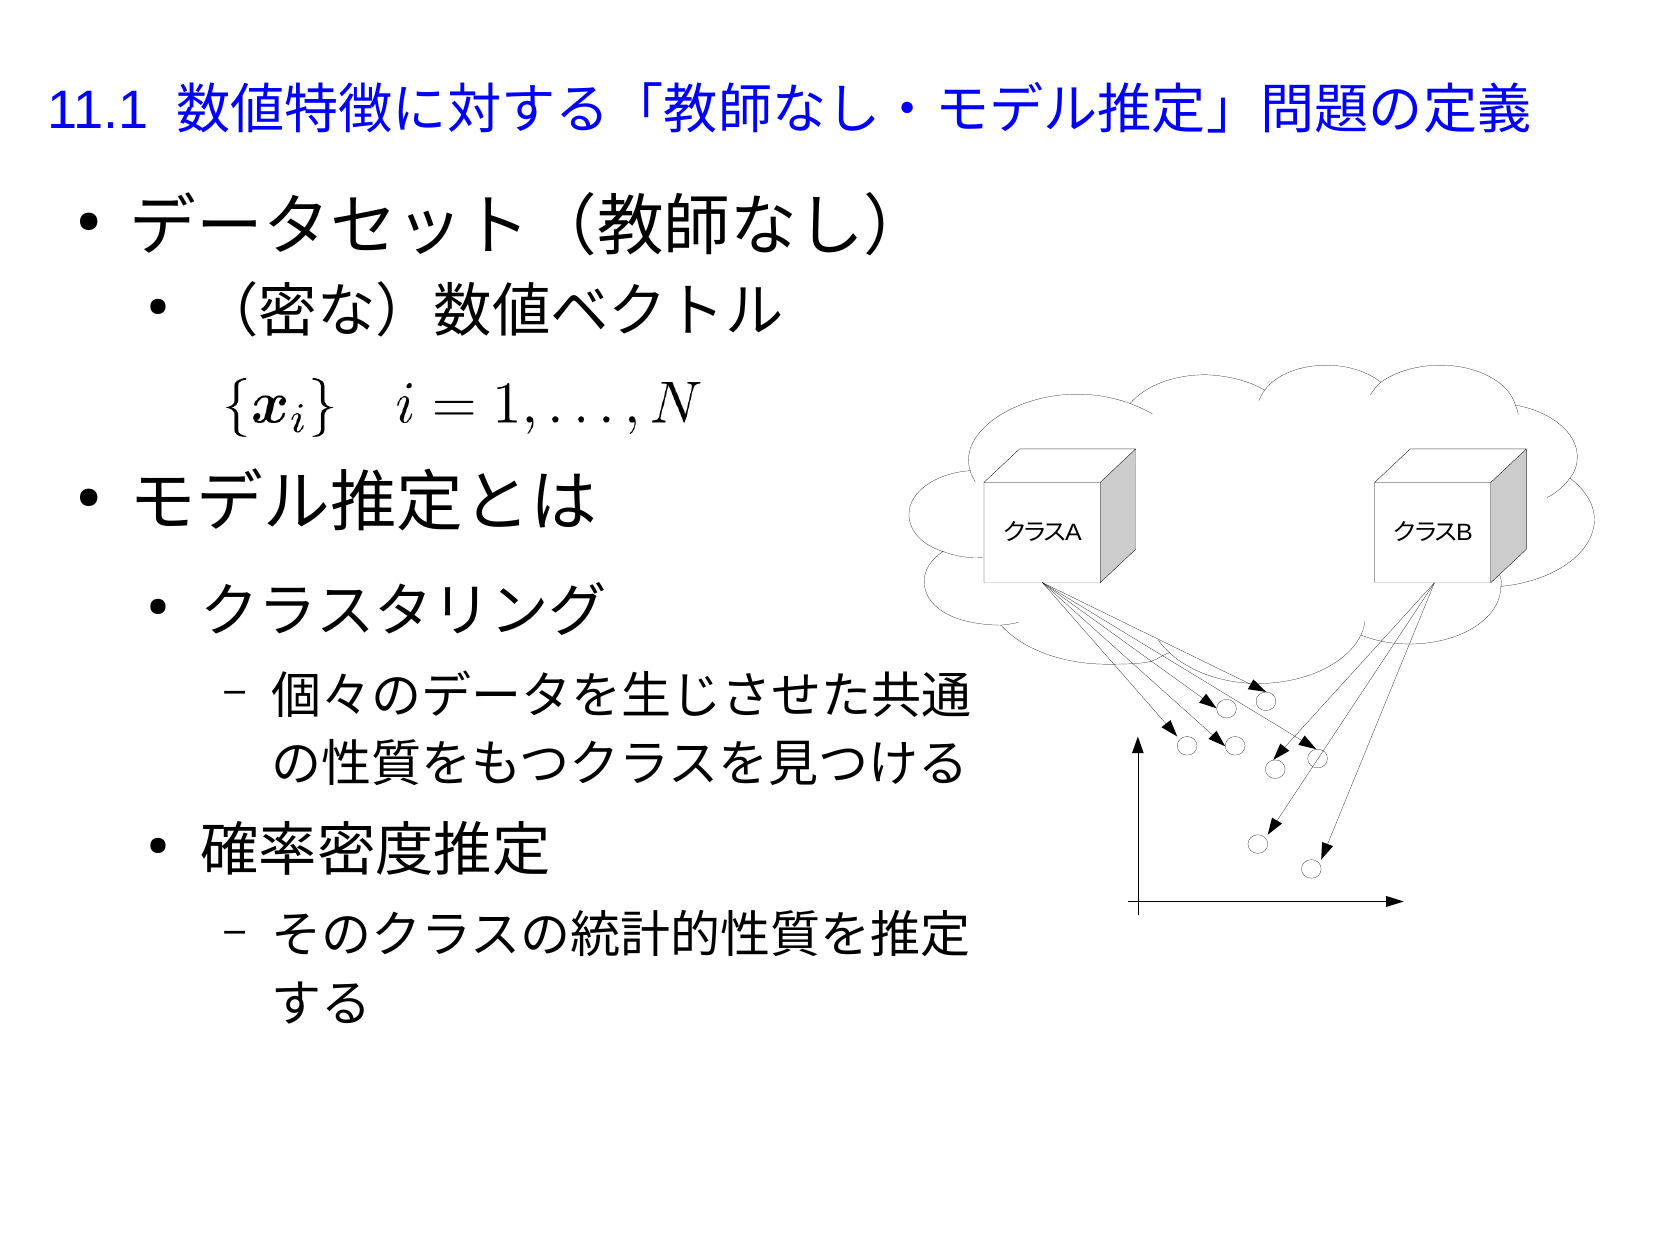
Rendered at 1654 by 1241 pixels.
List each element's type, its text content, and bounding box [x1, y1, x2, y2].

picture [225, 378, 701, 437]
list データセット（教師なし） （密な）数値ベクトル モデル推定とは クラスタリング 個々のデータを生じさせた共通の性質をもつクラスを見つける 確率密度推定 そのクラスの統計的性質を推定する [59, 177, 975, 1123]
title 11.1 数値特徴に対する「教師なし・モデル推定」問題の定義 [47, 49, 1595, 166]
picture [908, 365, 1595, 916]
